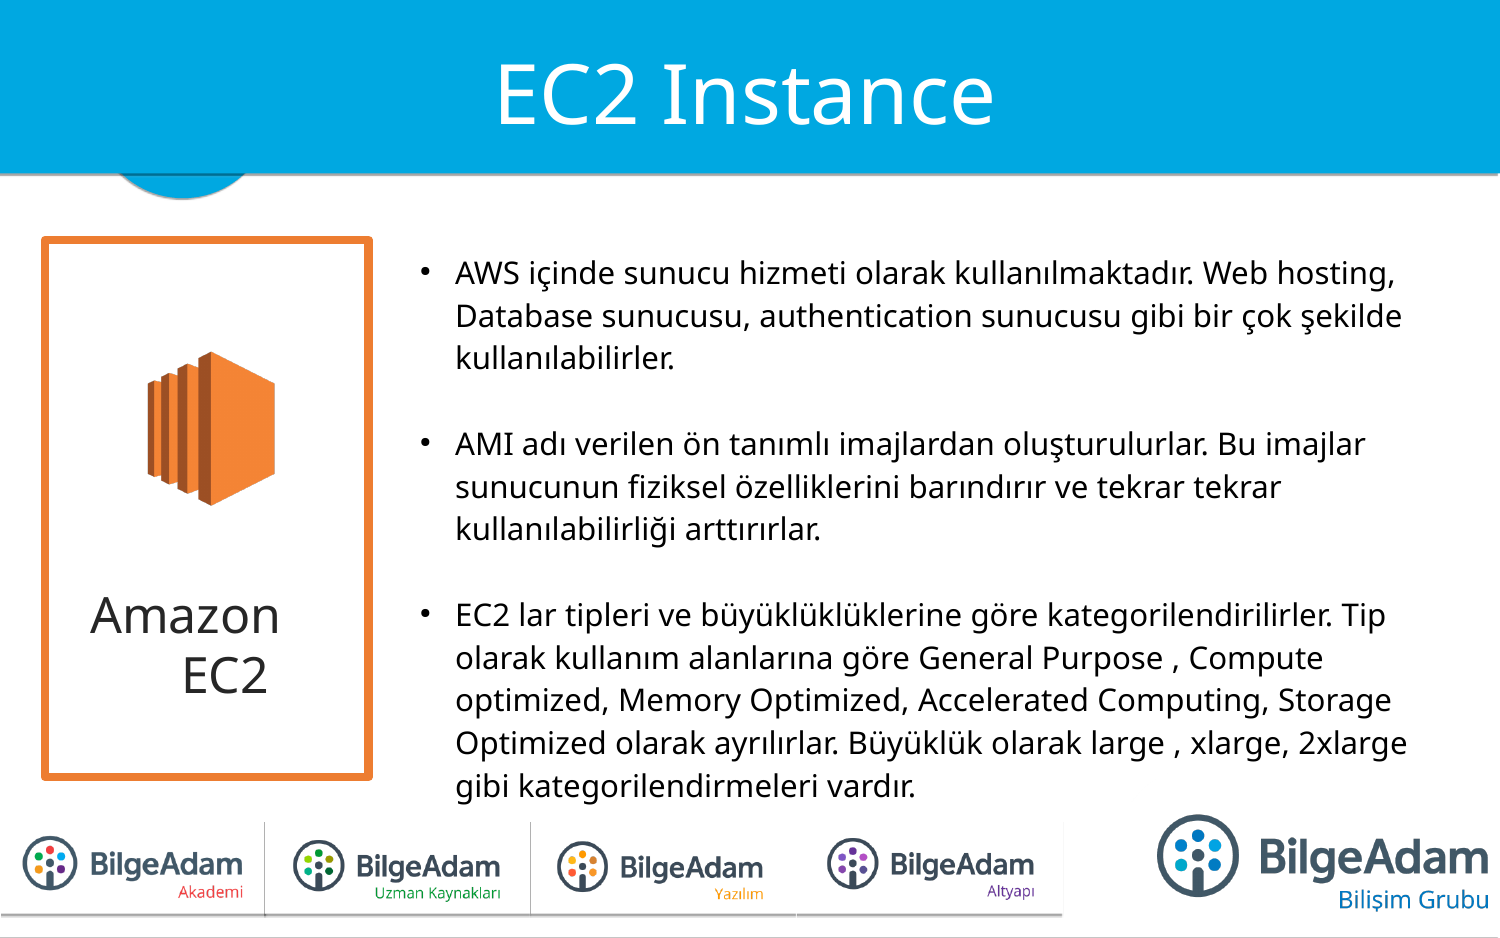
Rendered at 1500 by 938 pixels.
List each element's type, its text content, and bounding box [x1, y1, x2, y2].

text_box Amazon EC2 [89, 523, 318, 657]
picture [146, 350, 276, 507]
title EC2 Instance [88, 0, 1424, 198]
text_box AWS içinde sunucu hizmeti olarak kullanılmaktadır. Web hosting, Database sunucusu, authentication sunucusu gibi bir çok şekilde kullanılabilirler. AMI adı verilen ön tanımlı imajlardan oluşturulurlar. Bu imajlar sunucunun fiziksel özelliklerini barındırır ve tekrar tekrar kullanılabilirliği arttırırlar. EC2 lar tipleri ve büyüklüklüklerine göre kategorilendirilirler. Tip olarak kullanım alanlarına göre General Purpose , Compute optimized, Memory Optimized, Accelerated Computing, Storage Optimized olarak ayrılırlar. Büyüklük olarak large , xlarge, 2xlarge gibi kategorilendirmeleri vardır. [405, 243, 1471, 781]
picture [547, 805, 772, 935]
picture [817, 803, 1043, 934]
picture [12, 830, 252, 903]
picture [283, 805, 509, 936]
picture [1141, 803, 1500, 925]
